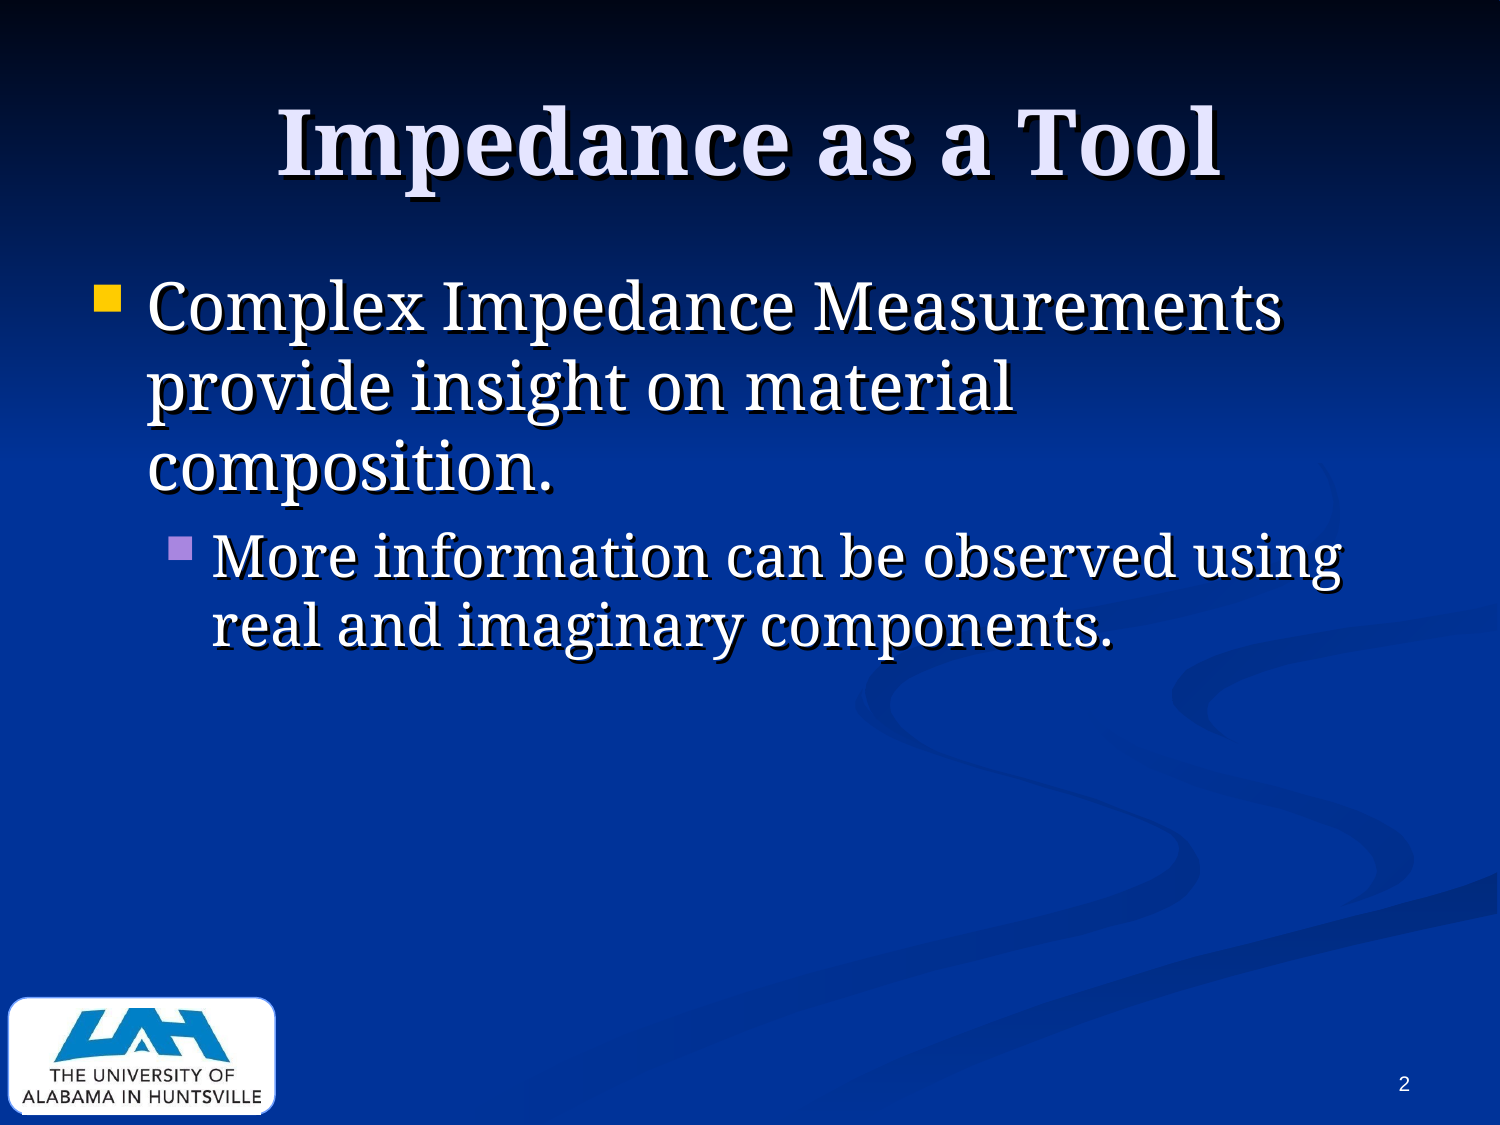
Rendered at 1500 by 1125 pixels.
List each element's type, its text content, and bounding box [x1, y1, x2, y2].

text_box <number> [1324, 1062, 1426, 1104]
picture [22, 1008, 261, 1115]
list Complex Impedance Measurements provide insight on material composition. More information can be observed using real and imaginary components. [75, 256, 1426, 1045]
title Impedance as a Tool [75, 45, 1426, 233]
